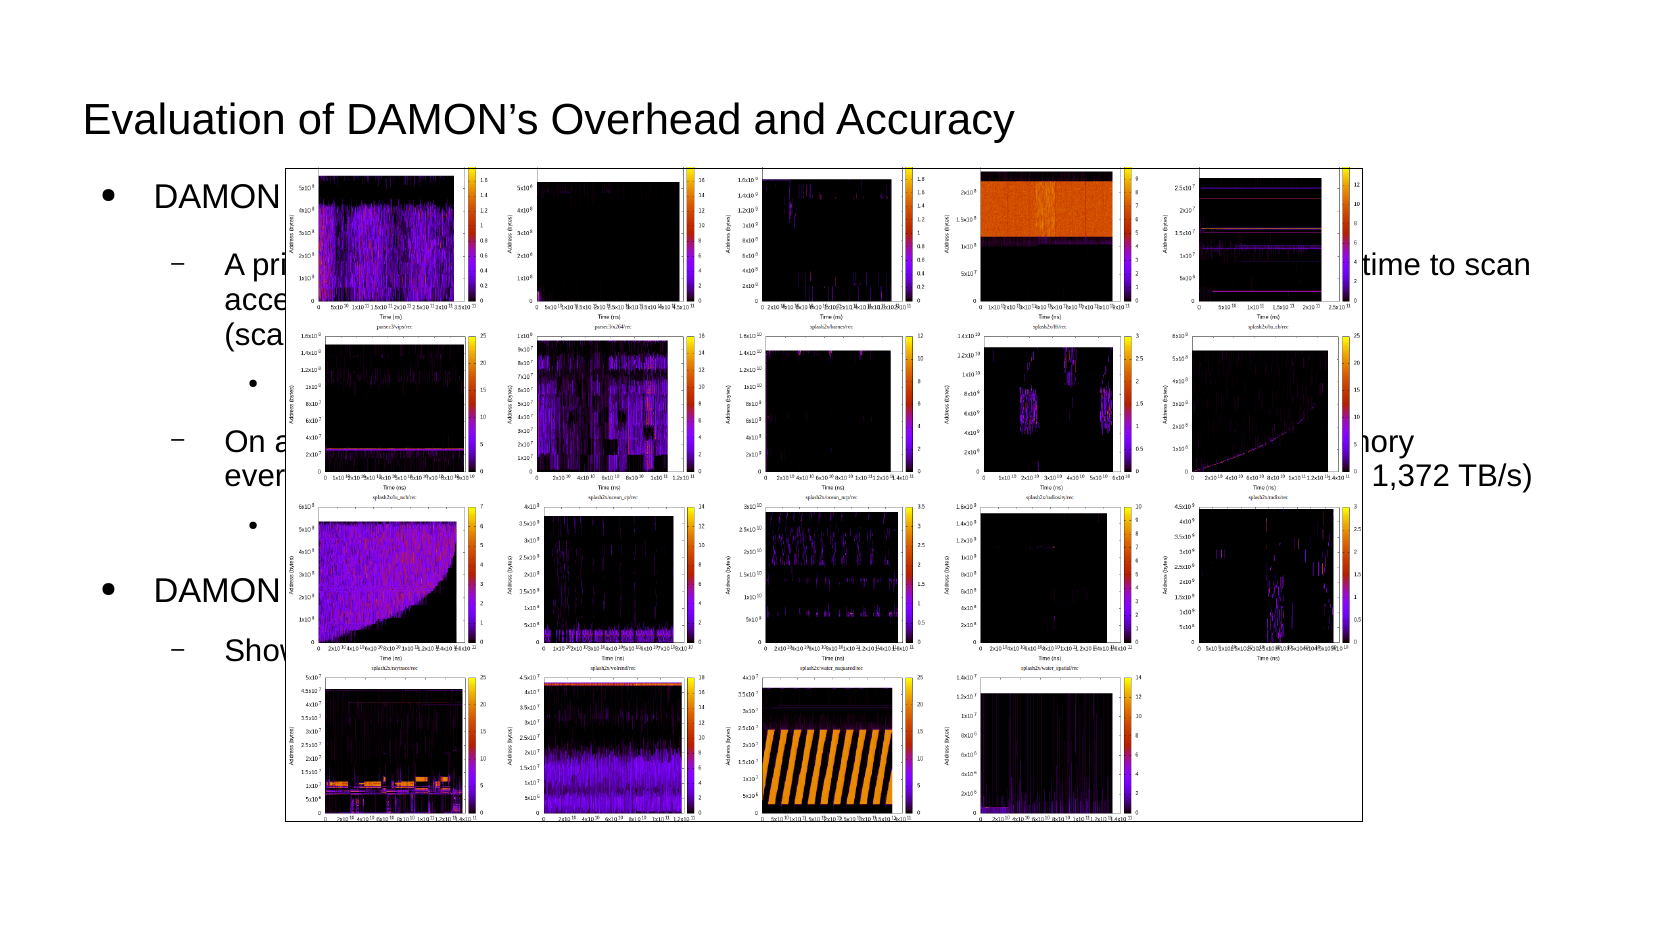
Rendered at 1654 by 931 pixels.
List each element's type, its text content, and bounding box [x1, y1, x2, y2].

title Evaluation of DAMON’s Overhead and Accuracy [82, 81, 1571, 157]
list DAMON is lightweight A prior-DAMON page-granularity approach (kstaled) consumes 100% single CPU time to scan accesses to 512GB memory every 2 minutes (scans 512GB / (2mins * 100% CPU time) = 4.26 GB/s) There were great improvements following the first approach, though On a production setup, DAMON _conceptually_ scans accesses to 68.60 GB memory every 5 msecs with <1% single CPU time (scans 68.6GB / (5ms * 1% CPU time) = 1,372 TB/s) Note: DAMON upper-bound overhead can be set regardless of the memory size DAMON is accurate Shows sane monitoring results with realistic benchmarks [82, 177, 1571, 833]
picture [285, 167, 1363, 822]
